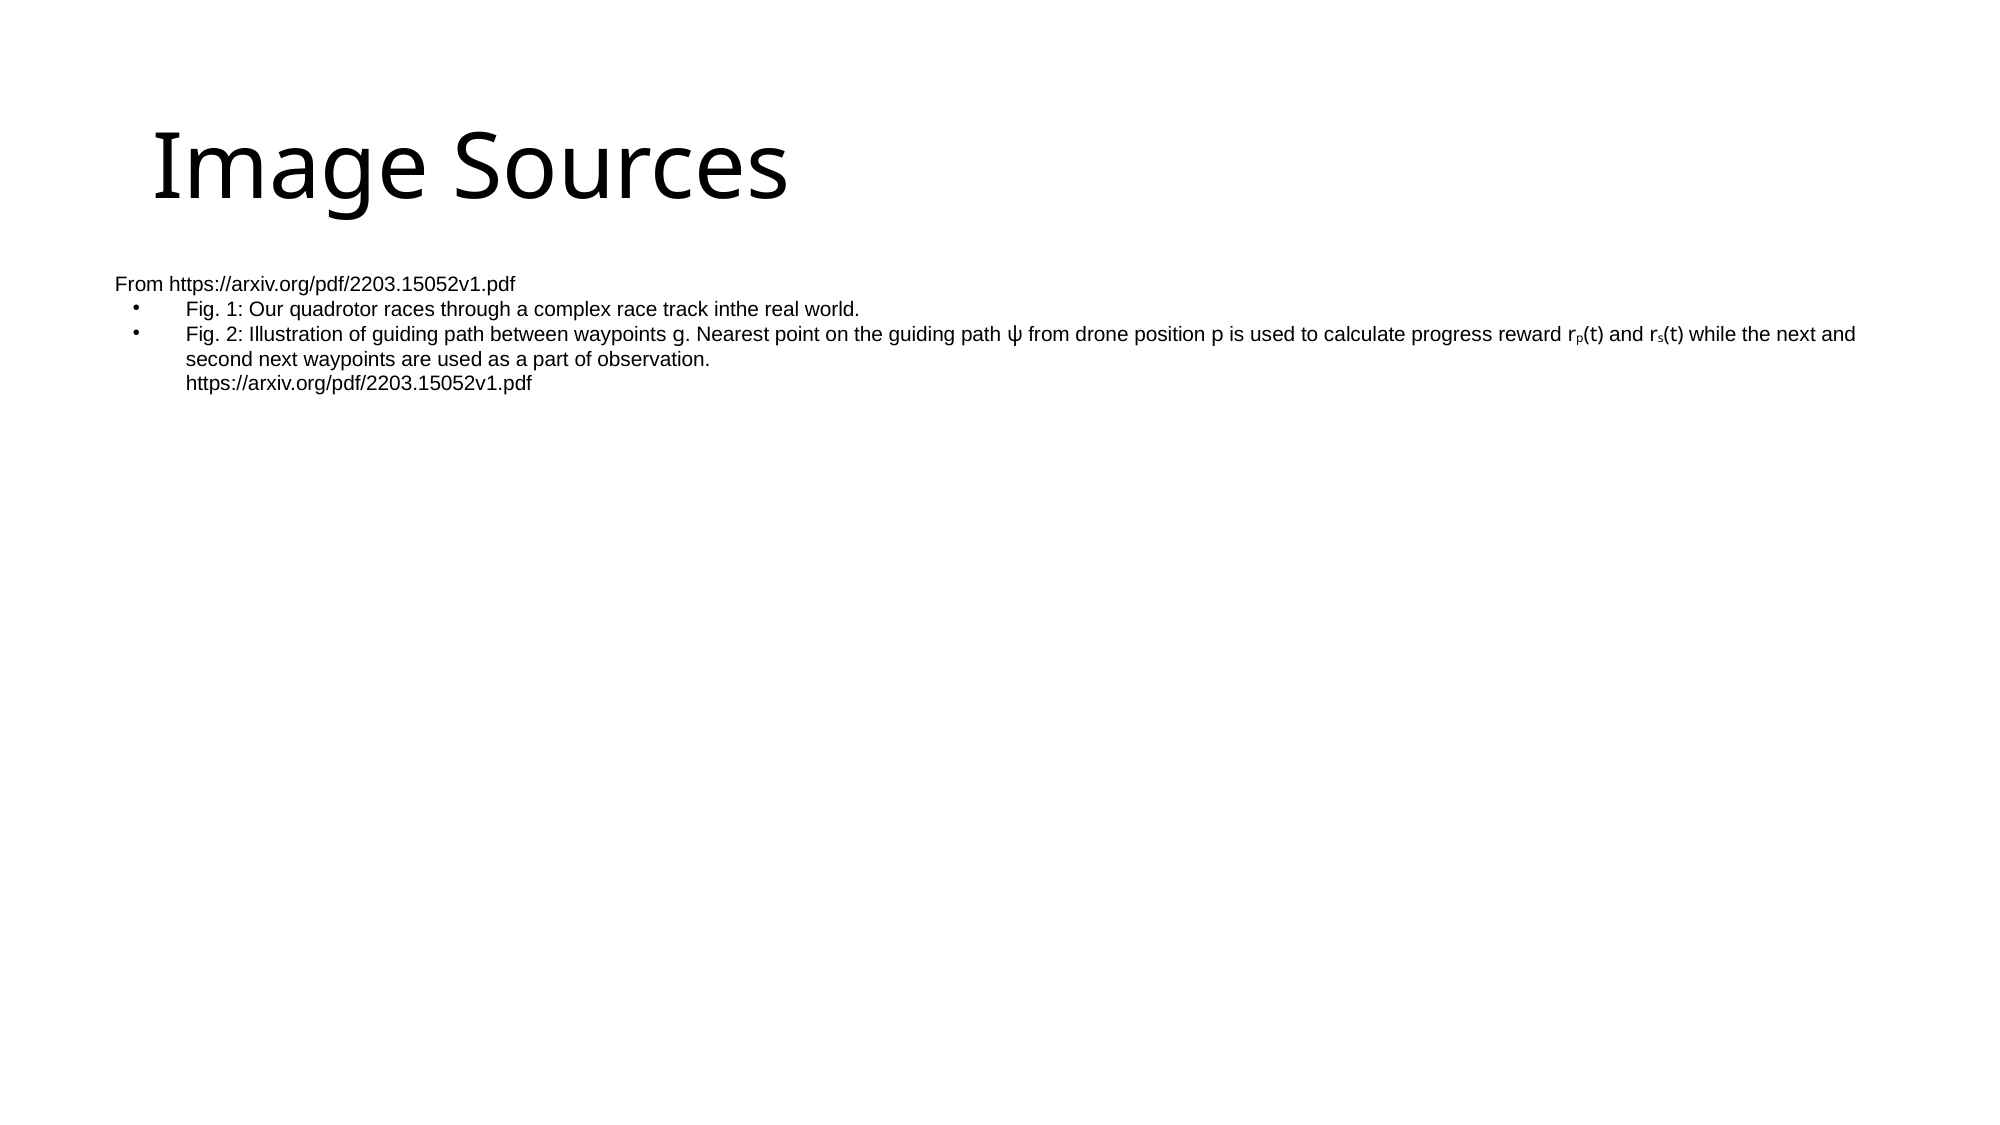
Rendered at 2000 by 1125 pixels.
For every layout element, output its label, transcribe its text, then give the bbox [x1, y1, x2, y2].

list From https://arxiv.org/pdf/2203.15052v1.pdf Fig. 1: Our quadrotor races through a complex race track inthe real world. Fig. 2: Illustration of guiding path between waypoints g. Nearest point on the guiding path ψ from drone position p is used to calculate progress reward rp(t) and rs(t) while the next and second next waypoints are used as a part of observation. https://arxiv.org/pdf/2203.15052v1.pdf [99, 263, 1900, 916]
title Image Sources [137, 59, 1862, 278]
